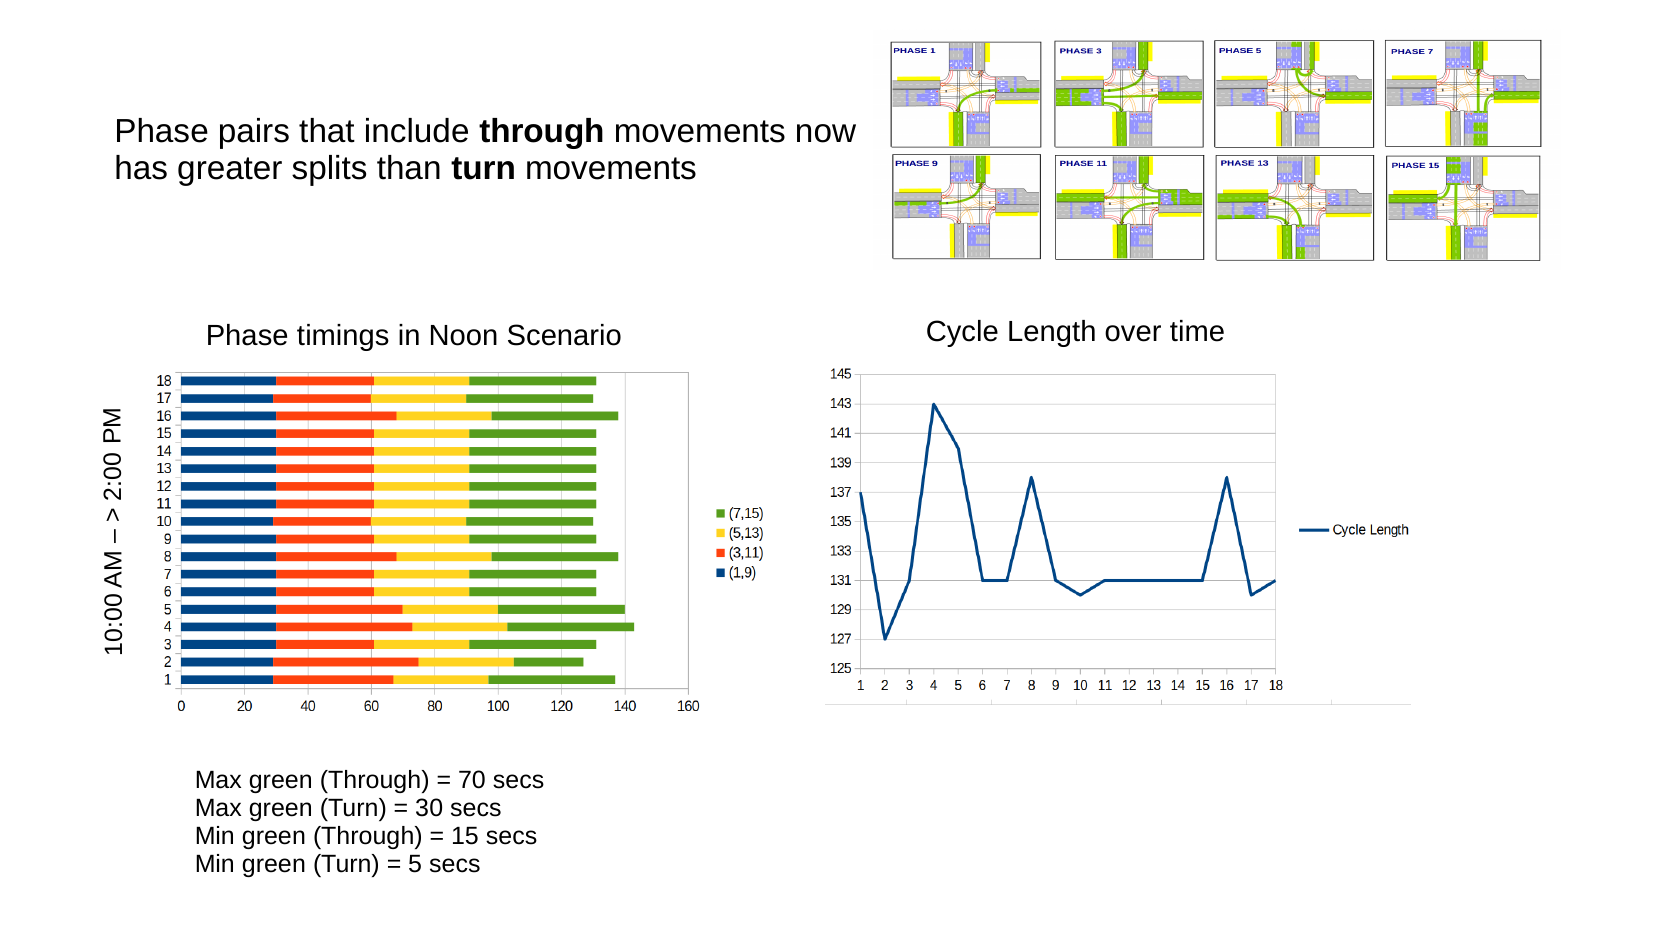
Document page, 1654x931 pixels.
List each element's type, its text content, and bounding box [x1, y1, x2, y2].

list Cycle Length over time [855, 315, 1291, 353]
picture [150, 370, 766, 721]
text_box Max green (Through) = 70 secs Max green (Turn) = 30 secs Min green (Through) = 15 secs Min green (Turn) = 5 secs [180, 758, 616, 886]
text_box 10:00 AM – > 2:00 PM [90, 386, 135, 672]
picture [873, 29, 1561, 271]
text_box Phase pairs that include through movements now has greater splits than turn movements [99, 105, 910, 194]
list Phase timings in Noon Scenario [135, 318, 676, 357]
picture [825, 366, 1411, 706]
